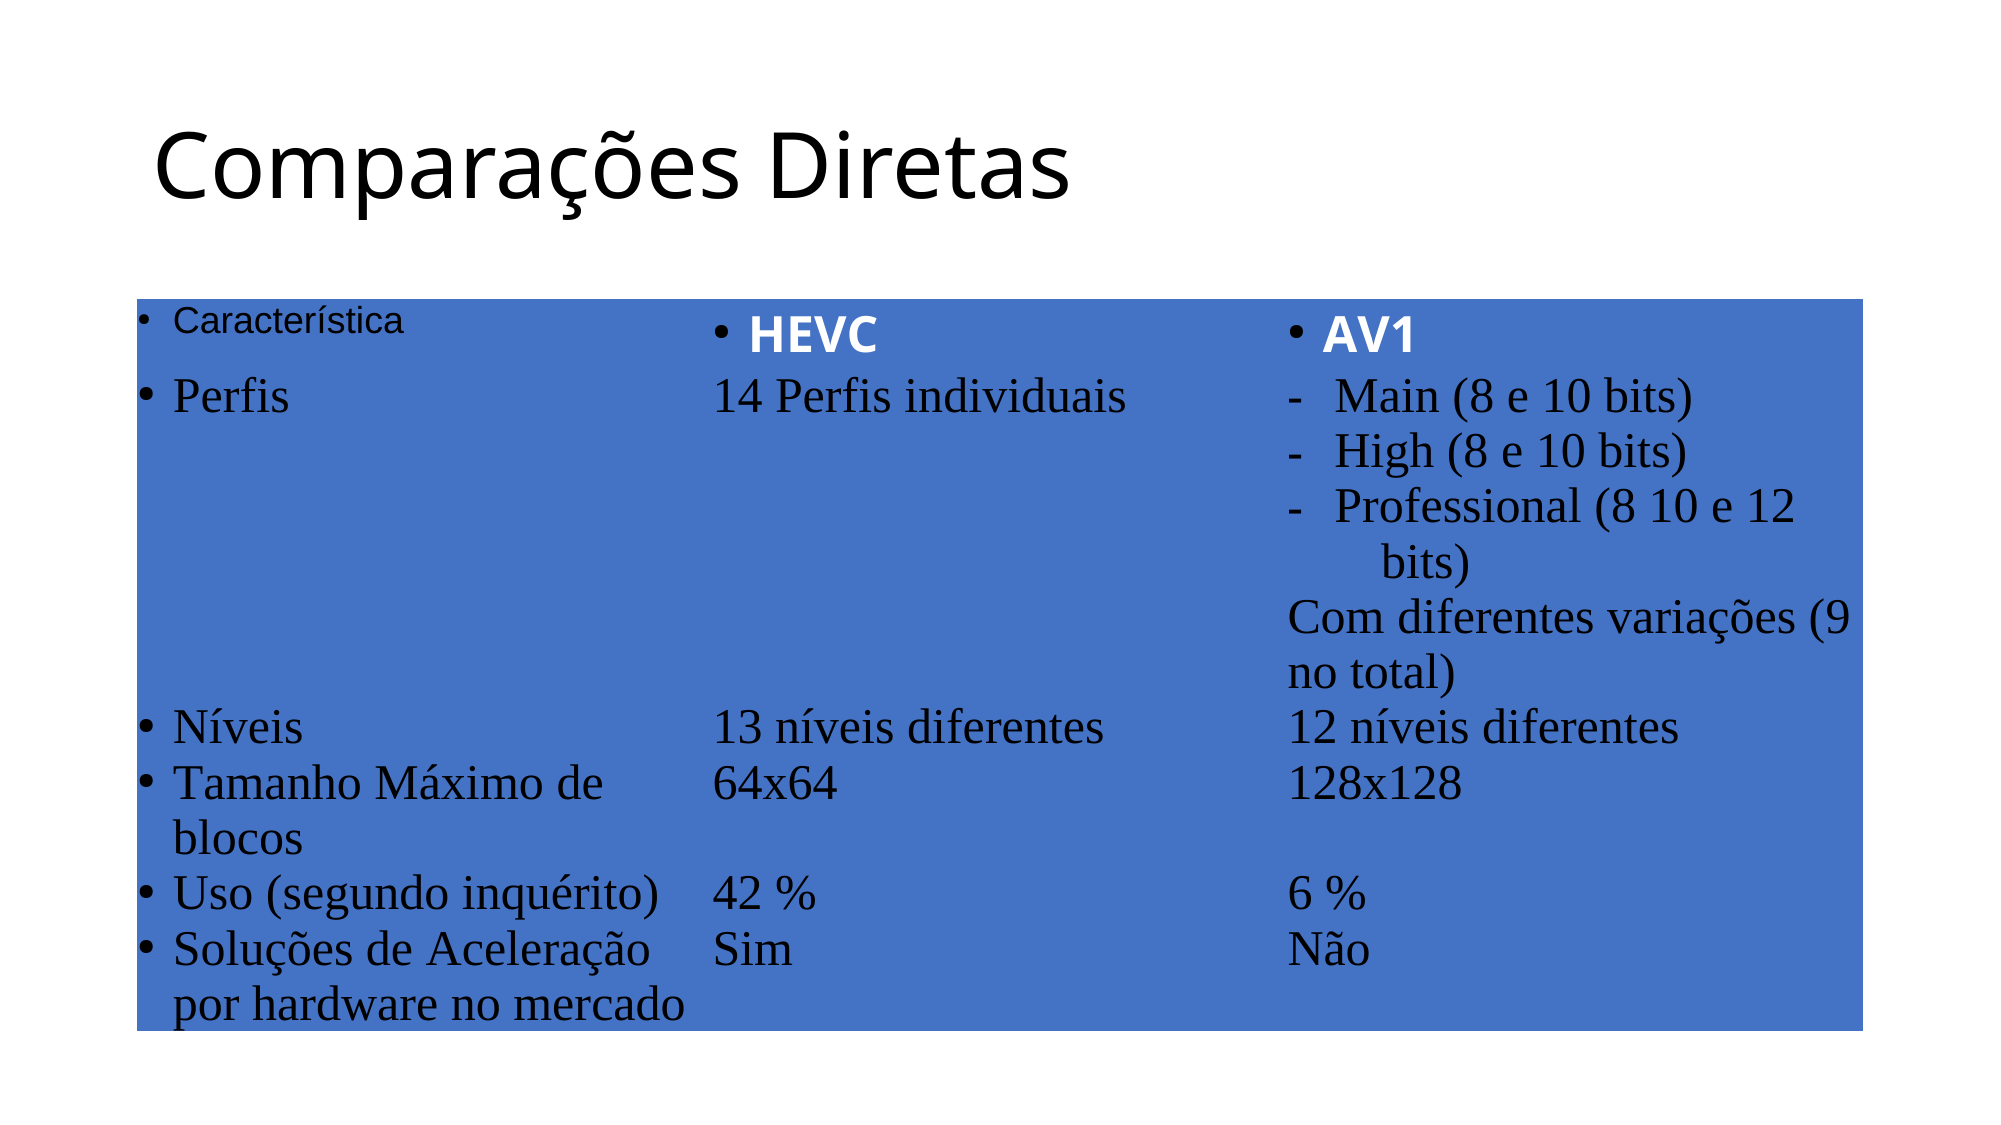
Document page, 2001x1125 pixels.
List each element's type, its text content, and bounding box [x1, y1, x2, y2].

table_cell Não [1288, 934, 1293, 964]
title Comparações Diretas [137, 59, 1863, 278]
table_cell Uso (segundo inquérito) [137, 865, 713, 921]
table_cell Tamanho Máximo de blocos [137, 755, 713, 865]
table_cell 64x64 [713, 755, 1288, 865]
table_cell 42 % [716, 882, 728, 898]
table_cell Níveis [137, 700, 713, 755]
table_cell Soluções de Aceleração por hardware no mercado [137, 921, 713, 1031]
table_header AV1 [1288, 299, 1863, 368]
table_cell Não [1288, 921, 1863, 1031]
table_header HEVC [713, 299, 1288, 368]
table_cell Perfis [137, 368, 713, 700]
table_cell 128x128 [1288, 755, 1863, 865]
table_cell 14 Perfis individuais [713, 368, 1288, 700]
table_cell Main (8 e 10 bits) High (8 e 10 bits) Professional (8 10 e 12 bits) Com diferentes variações (9 no total) [1288, 368, 1863, 700]
table_header Característica [137, 299, 713, 368]
table_cell 42 % [713, 865, 1288, 921]
table_cell 12 níveis diferentes [1288, 700, 1863, 755]
table_cell Sim [713, 921, 1288, 1031]
table_cell 6 % [1288, 865, 1863, 921]
table_cell 13 níveis diferentes [713, 700, 1288, 755]
